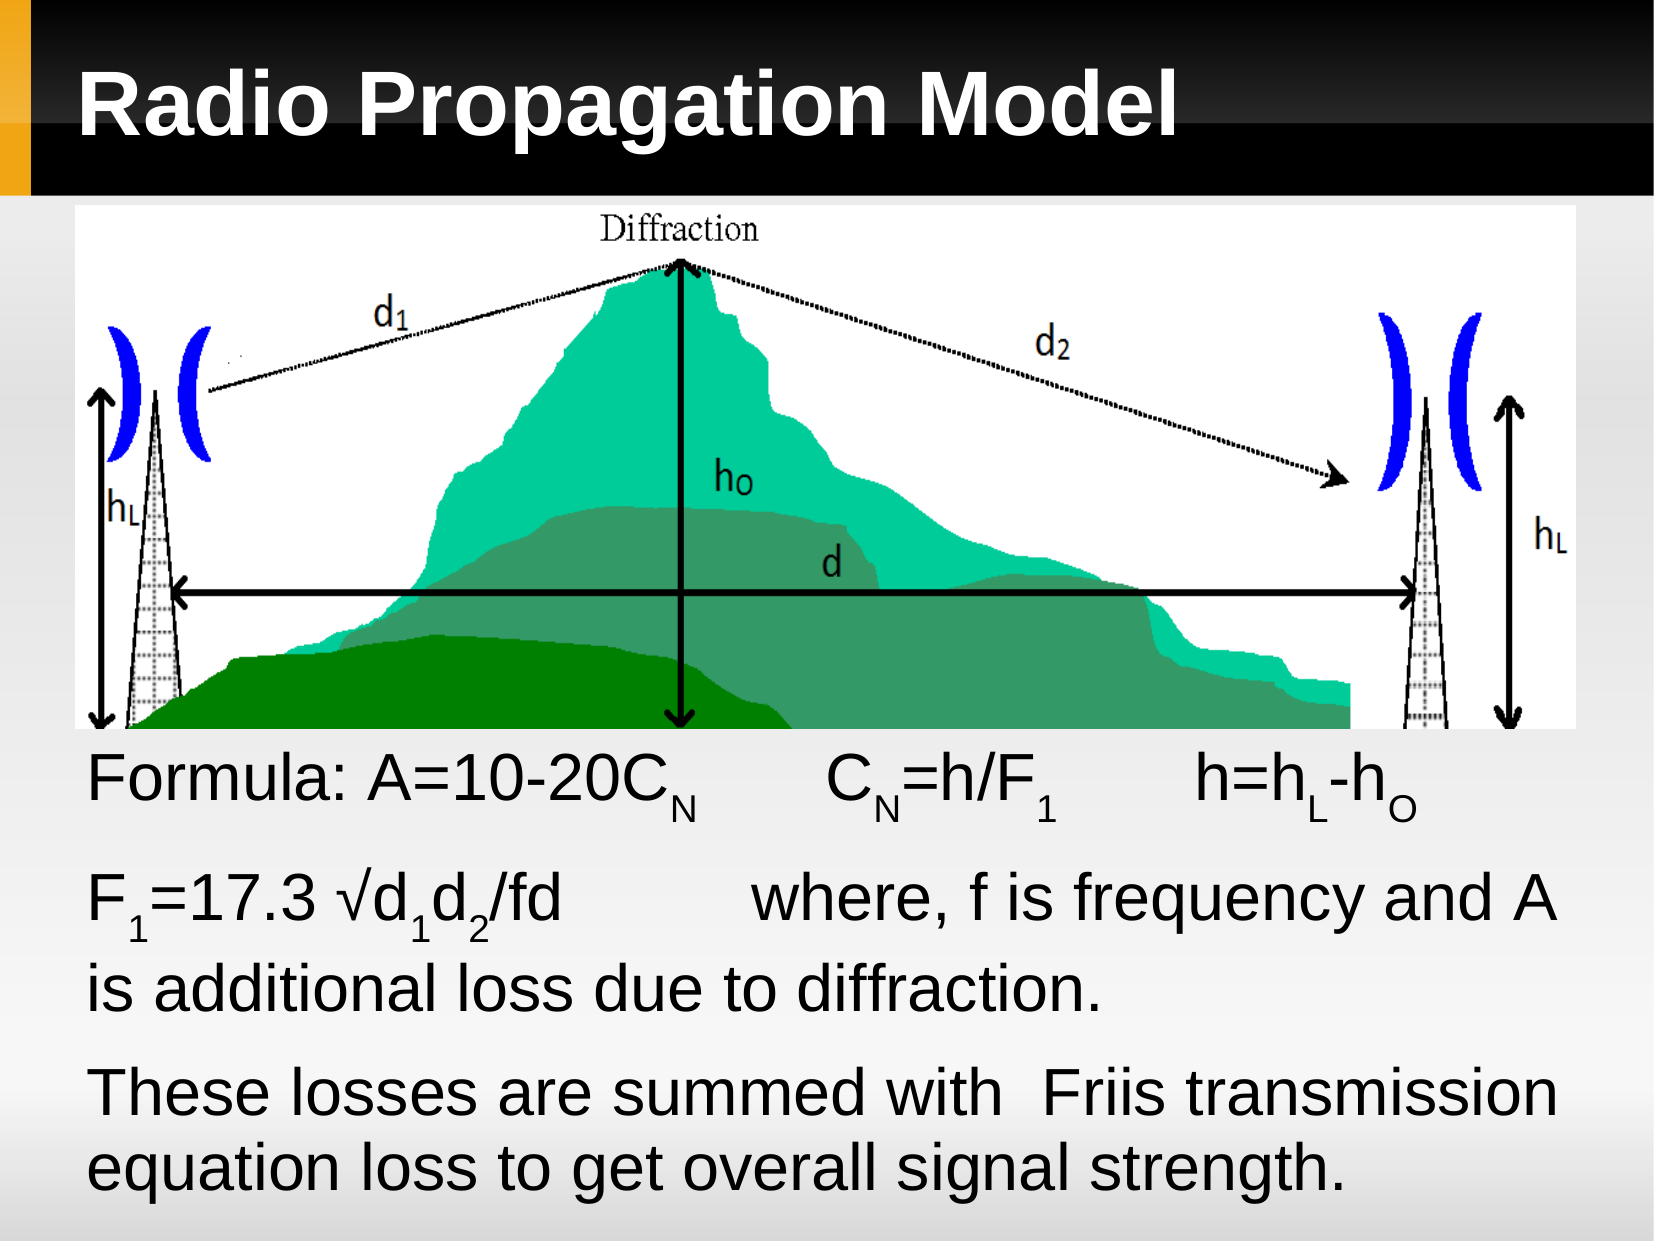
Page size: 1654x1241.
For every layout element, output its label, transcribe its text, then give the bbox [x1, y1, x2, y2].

list Formula: A=10-20CN CN=h/F1 h=hL-hO F1=17.3 √d1d2/fd where, f is frequency and A is additional loss due to diffraction. These losses are summed with Friis transmission equation loss to get overall signal strength. [86, 729, 1576, 1241]
title Radio Propagation Model [76, 7, 1565, 200]
picture [0, 0, 1654, 1241]
